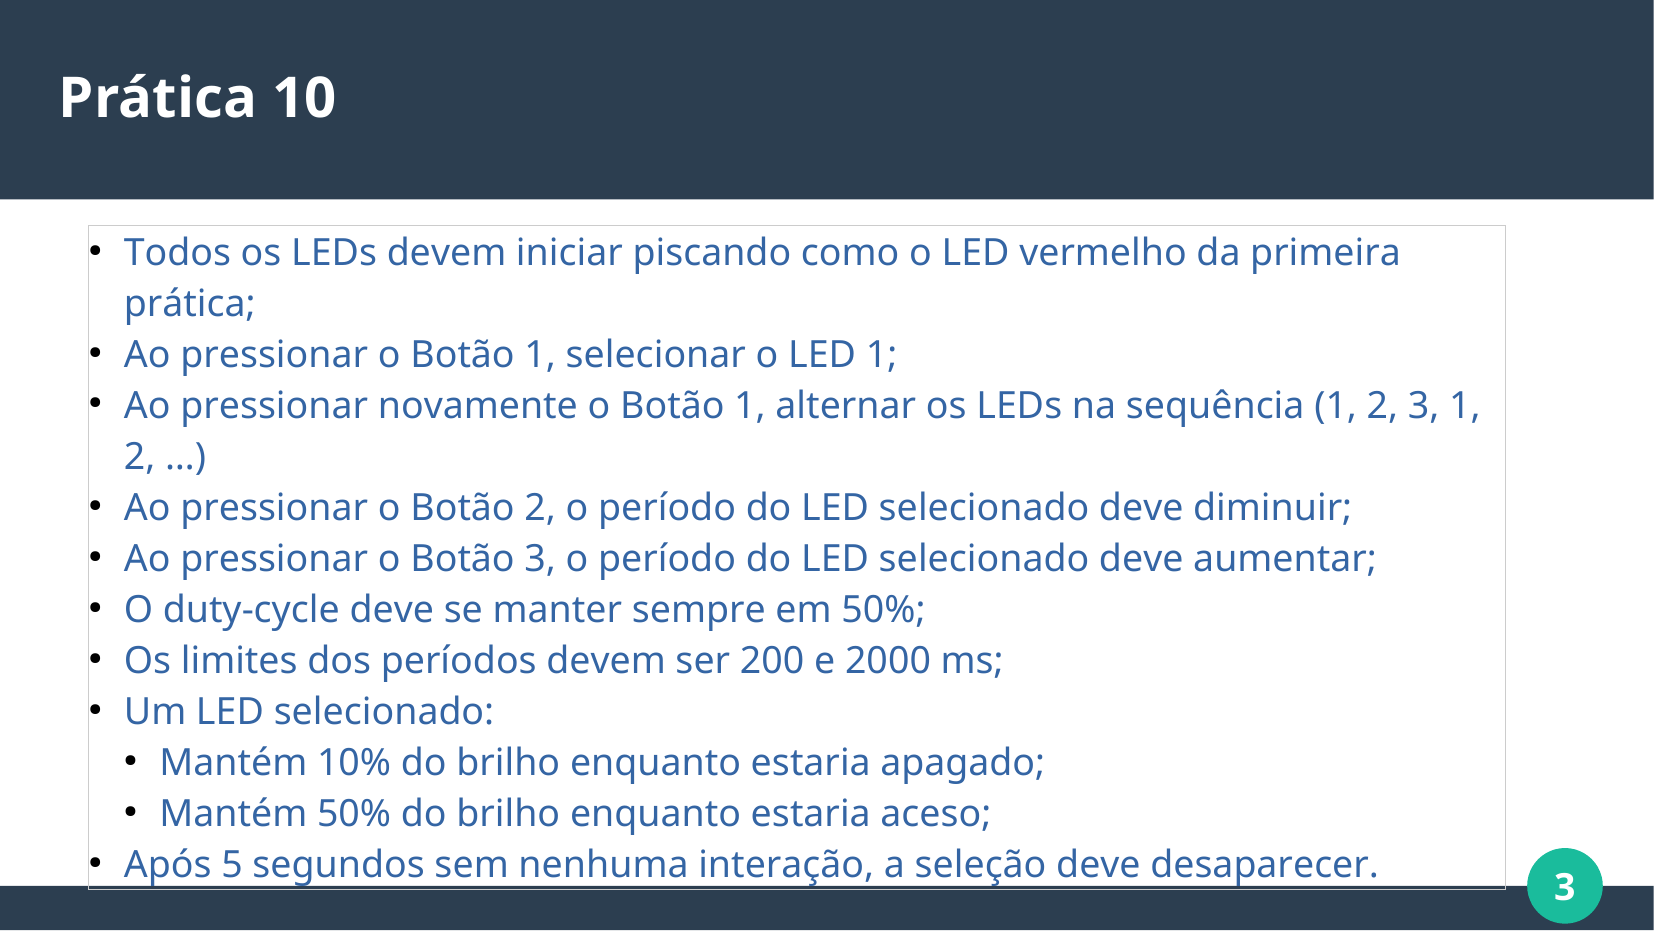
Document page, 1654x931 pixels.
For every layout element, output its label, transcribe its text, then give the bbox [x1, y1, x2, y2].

text_box Todos os LEDs devem iniciar piscando como o LED vermelho da primeira prática; Ao pressionar o Botão 1, selecionar o LED 1; Ao pressionar novamente o Botão 1, alternar os LEDs na sequência (1, 2, 3, 1, 2, …) Ao pressionar o Botão 2, o período do LED selecionado deve diminuir; Ao pressionar o Botão 3, o período do LED selecionado deve aumentar; O duty-cycle deve se manter sempre em 50%; Os limites dos períodos devem ser 200 e 2000 ms; Um LED selecionado: Mantém 10% do brilho enquanto estaria apagado; Mantém 50% do brilho enquanto estaria aceso; Após 5 segundos sem nenhuma interação, a seleção deve desaparecer. [88, 225, 1506, 792]
title Prática 10 [59, 37, 1595, 155]
